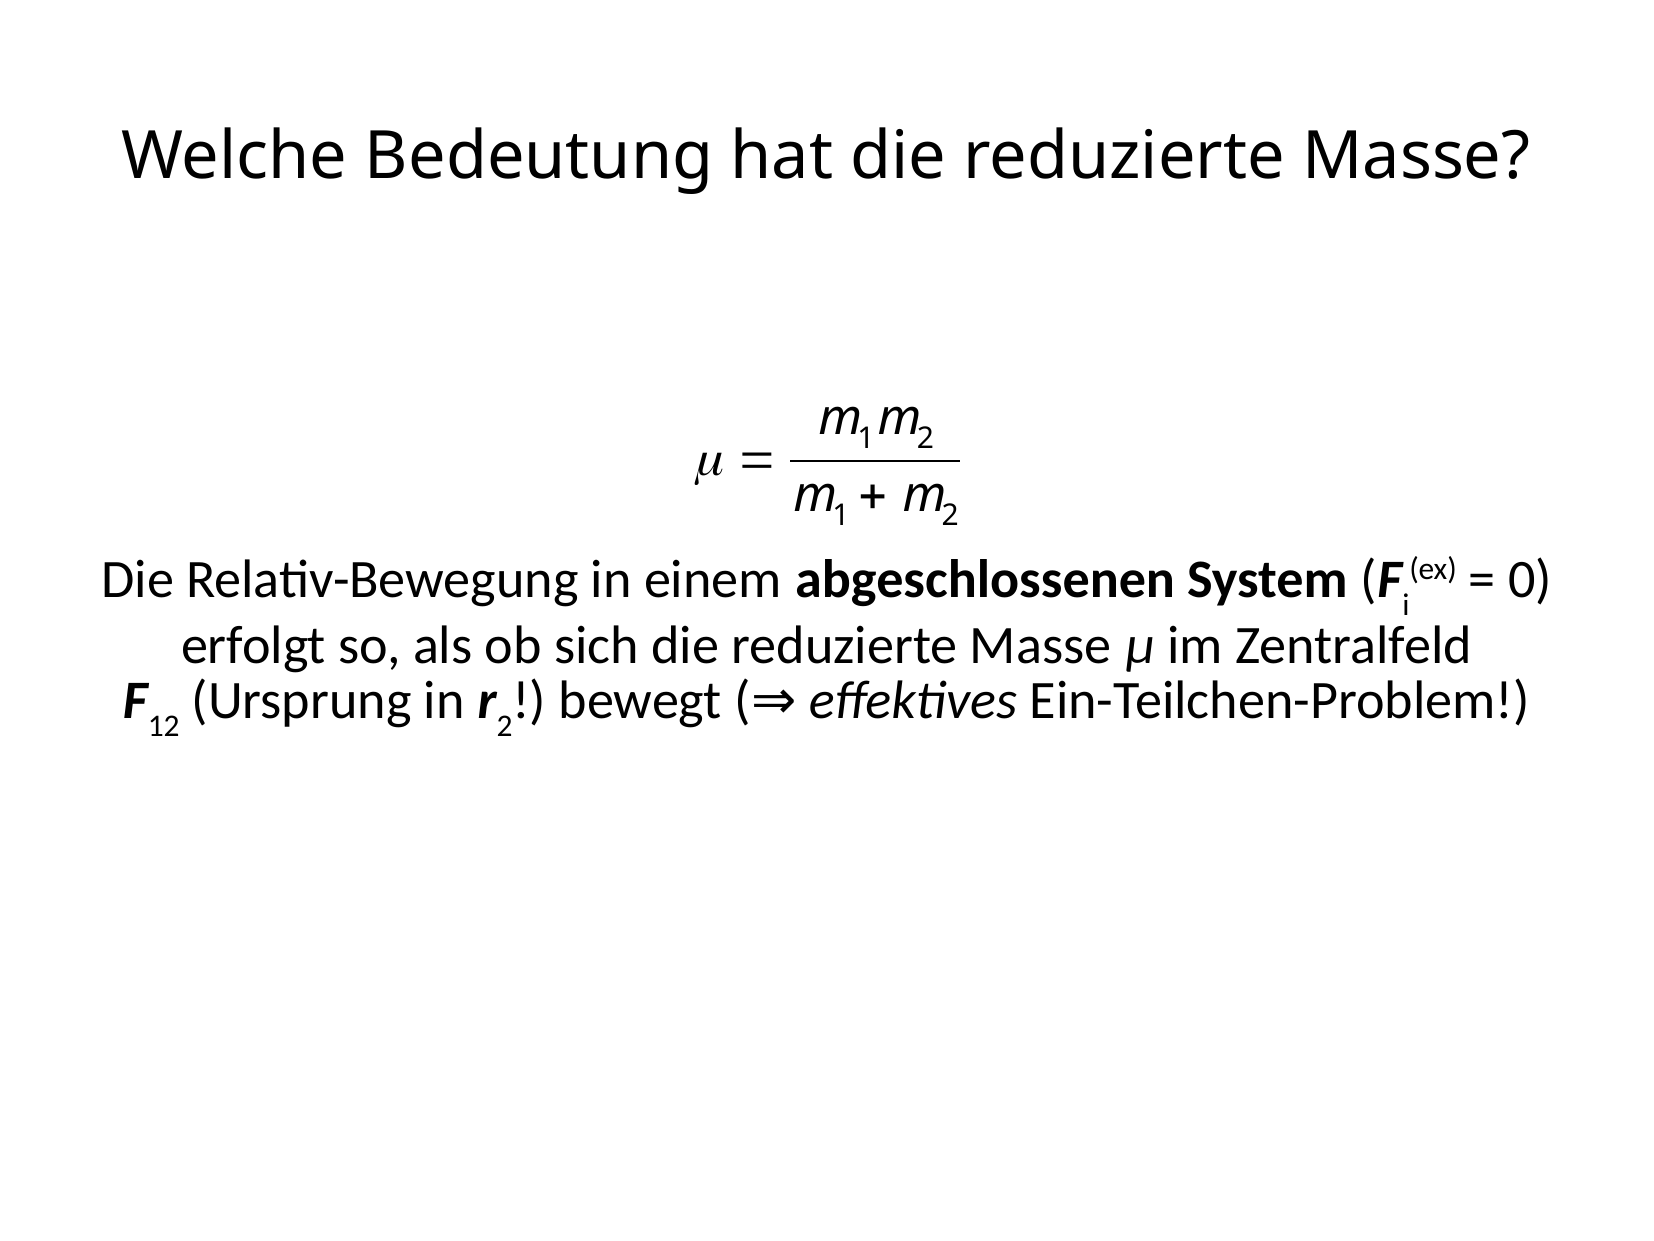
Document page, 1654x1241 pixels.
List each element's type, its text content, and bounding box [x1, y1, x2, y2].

chart [685, 387, 968, 534]
subtitle Die Relativ-Bewegung in einem abgeschlossenen System (Fi(ex) = 0) erfolgt so, als ob sich die reduzierte Masse μ im Zentralfeld F12 (Ursprung in r2!) bewegt (⇒ effektives Ein-Teilchen-Problem!) [82, 290, 1571, 1010]
title Welche Bedeutung hat die reduzierte Masse? [82, 49, 1571, 257]
